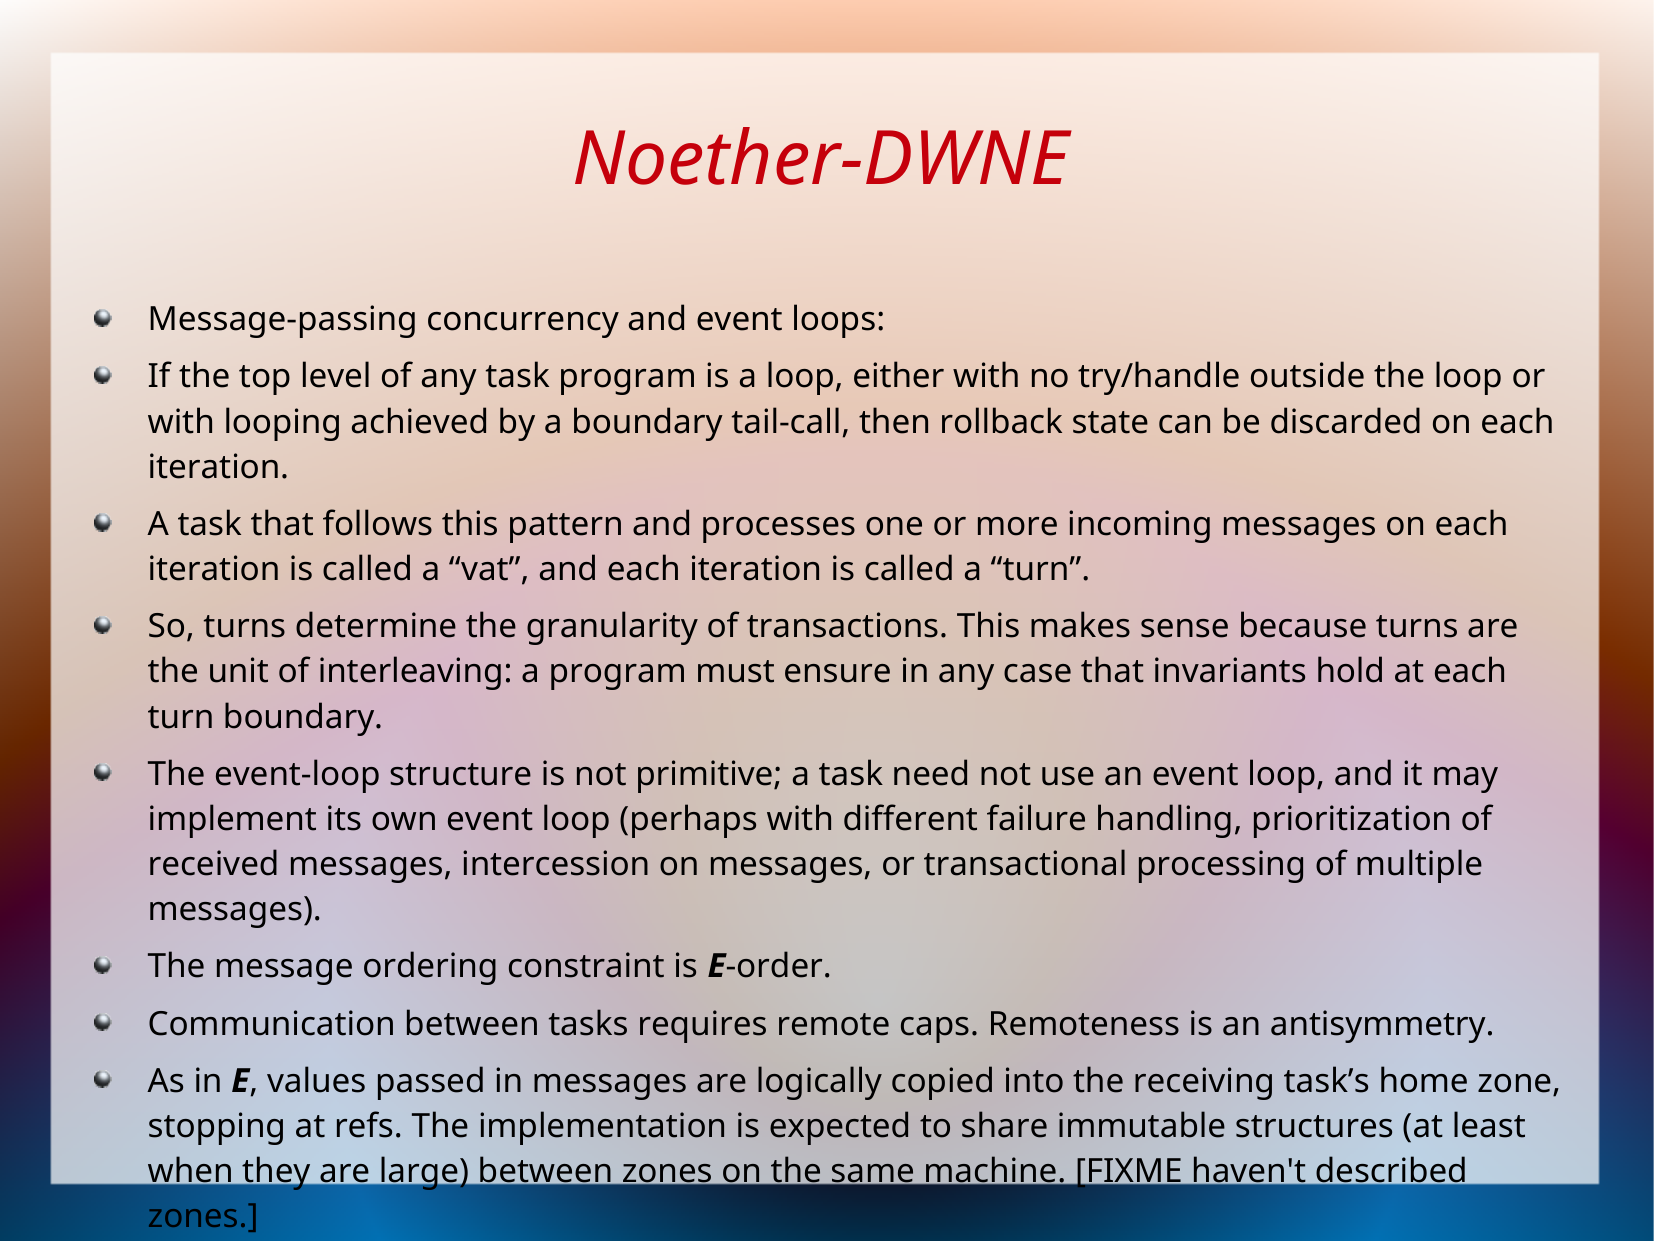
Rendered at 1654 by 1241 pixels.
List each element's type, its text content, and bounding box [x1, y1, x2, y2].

title Noether-DWNE [76, 59, 1565, 252]
picture [0, 0, 1654, 1241]
list Message-passing concurrency and event loops: If the top level of any task program is a loop, either with no try/handle outside the loop or with looping achieved by a boundary tail-call, then rollback state can be discarded on each iteration. A task that follows this pattern and processes one or more incoming messages on each iteration is called a “vat”, and each iteration is called a “turn”. So, turns determine the granularity of transactions. This makes sense because turns are the unit of interleaving: a program must ensure in any case that invariants hold at each turn boundary. The event-loop structure is not primitive; a task need not use an event loop, and it may implement its own event loop (perhaps with different failure handling, prioritization of received messages, intercession on messages, or transactional processing of multiple messages). The message ordering constraint is E-order. Communication between tasks requires remote caps. Remoteness is an antisymmetry. As in E, values passed in messages are logically copied into the receiving task’s home zone, stopping at refs. The implementation is expected to share immutable structures (at least when they are large) between zones on the same machine. [FIXME haven't described zones.] [76, 295, 1565, 1099]
